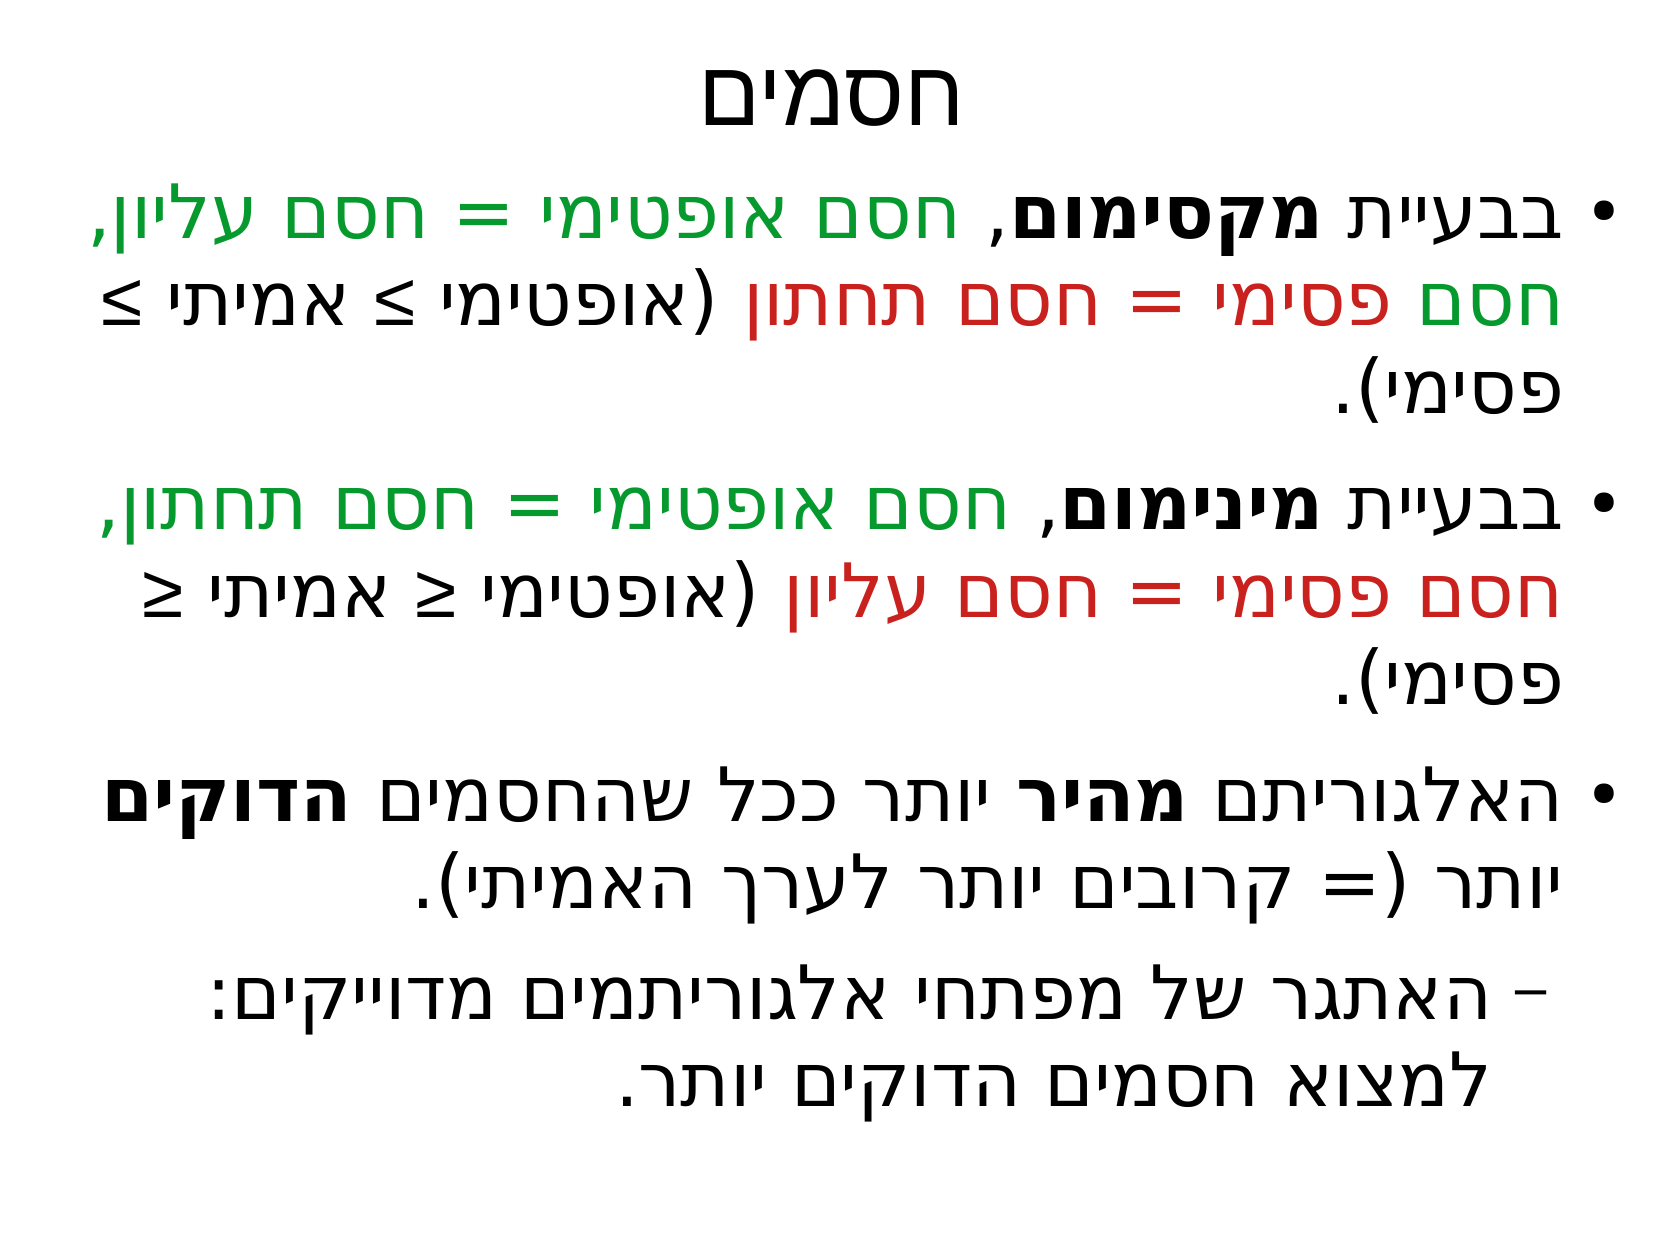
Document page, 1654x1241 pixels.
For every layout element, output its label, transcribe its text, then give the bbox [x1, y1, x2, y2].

list בבעיית מקסימום, חסם אופטימי = חסם עליון, חסם פסימי = חסם תחתון (אופטימי ≥ אמיתי ≥ פסימי). בבעיית מינימום, חסם אופטימי = חסם תחתון, חסם פסימי = חסם עליון (אופטימי ≤ אמיתי ≤ פסימי). האלגוריתם מהיר יותר ככל שהחסמים הדוקים יותר (= קרובים יותר לערך האמיתי). האתגר של מפתחי אלגוריתמים מדוייקים: למצוא חסמים הדוקים יותר. [0, 168, 1636, 571]
title חסמים [10, 18, 1654, 169]
